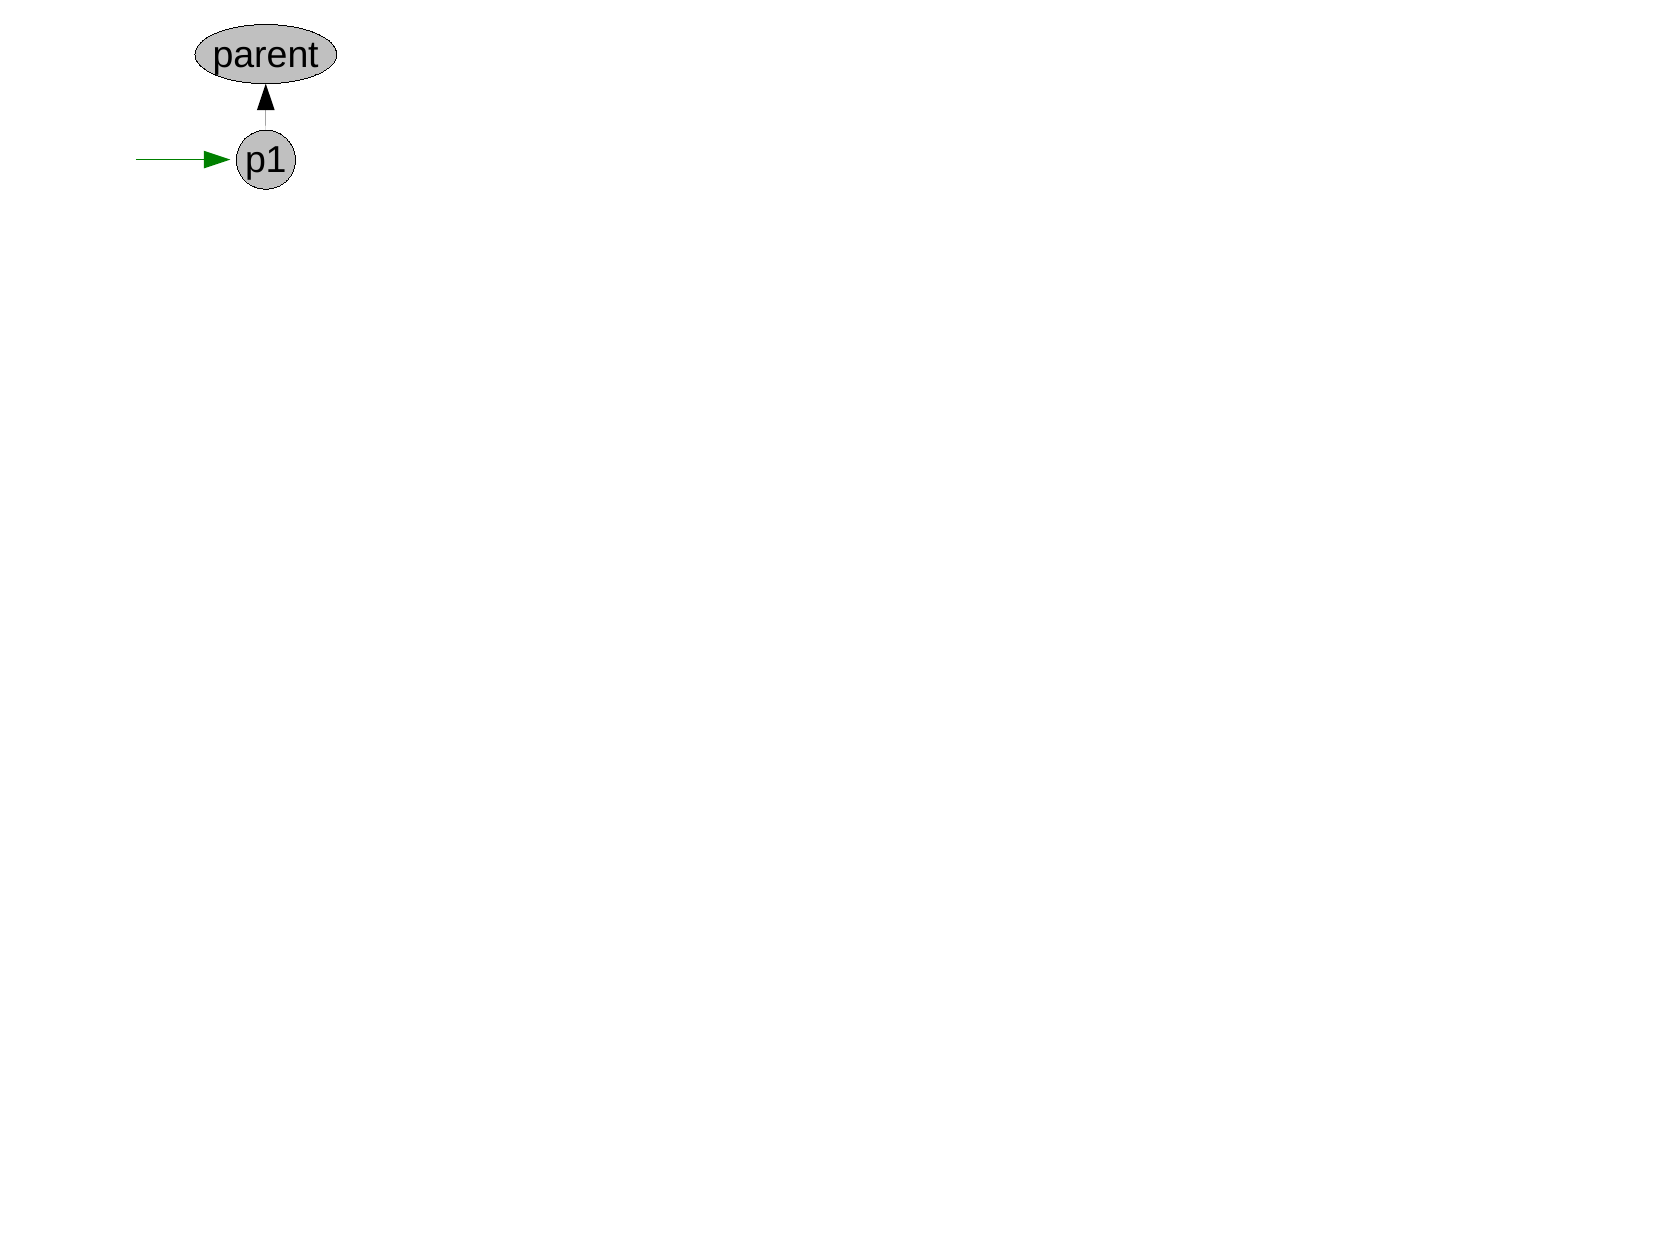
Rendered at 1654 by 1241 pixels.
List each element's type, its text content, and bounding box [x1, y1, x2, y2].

text_box parent [194, 24, 337, 84]
text_box p1 [236, 130, 296, 190]
